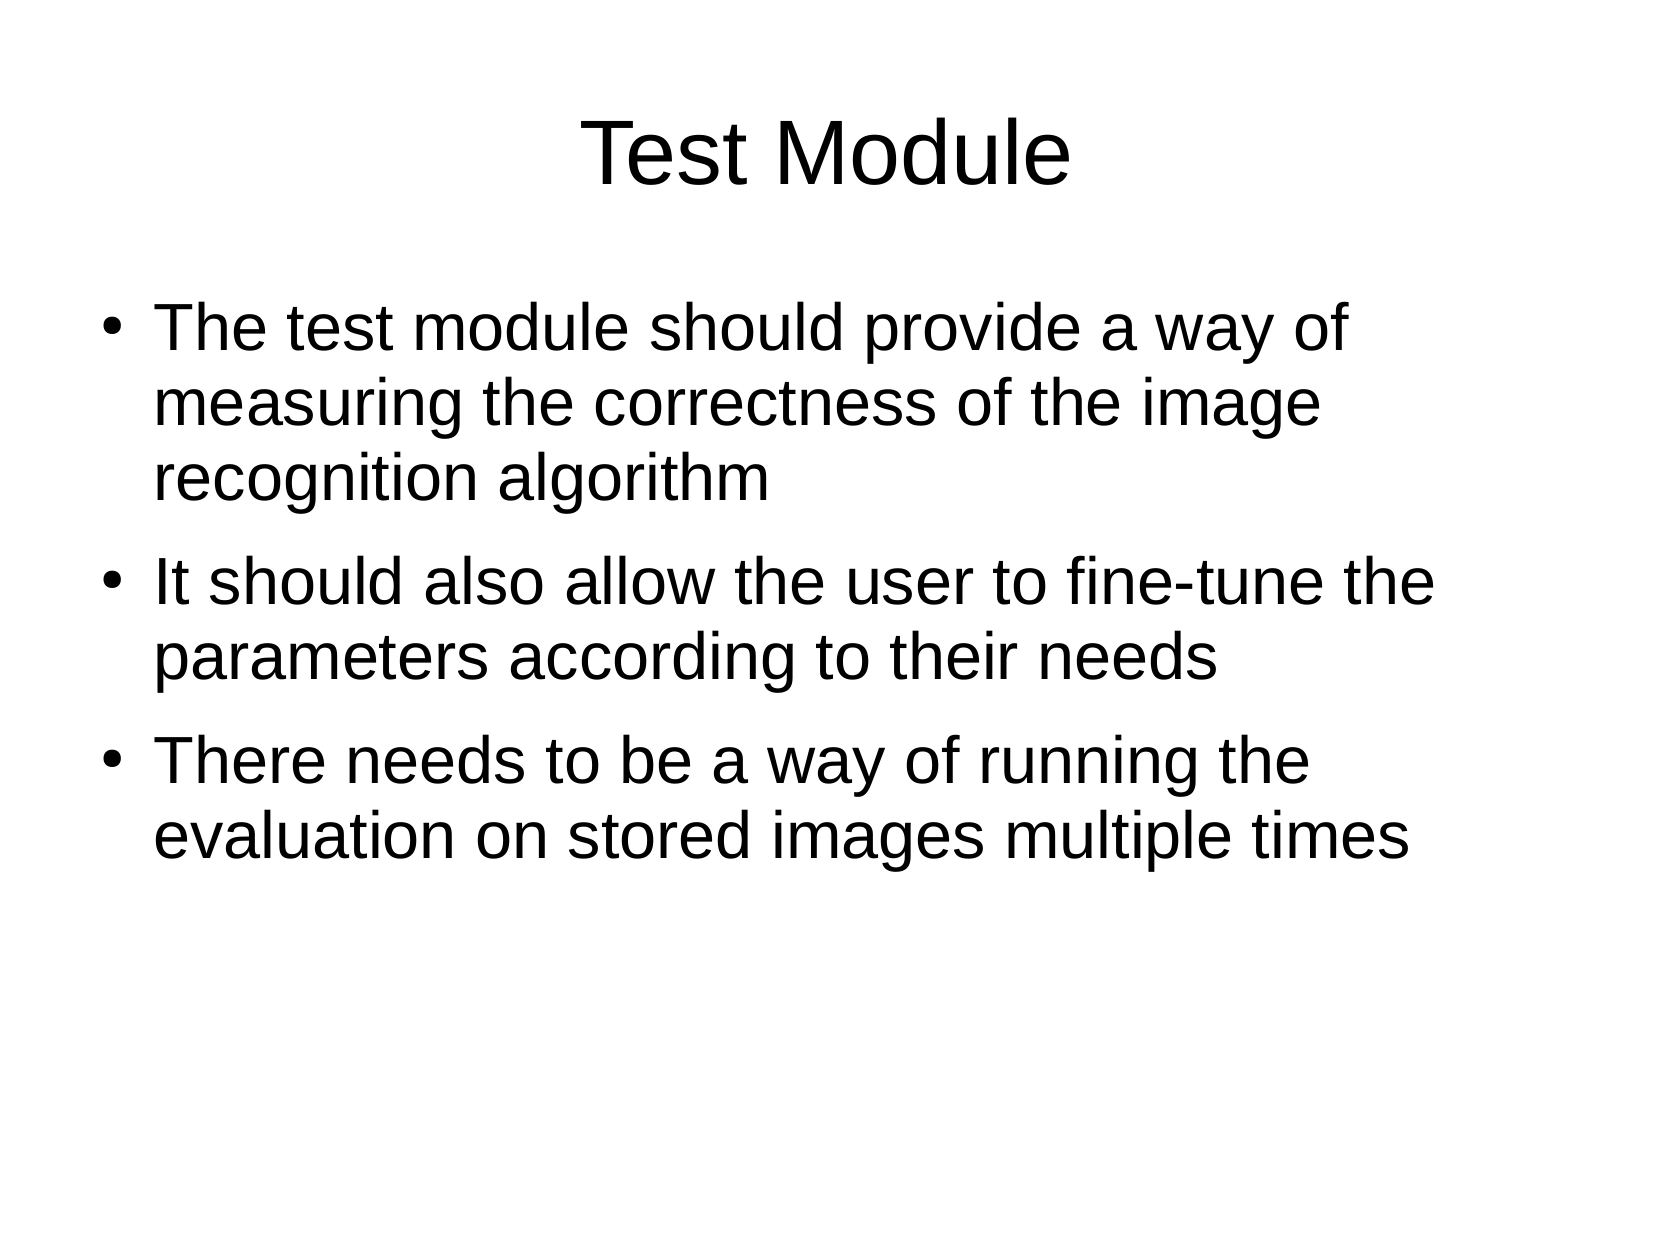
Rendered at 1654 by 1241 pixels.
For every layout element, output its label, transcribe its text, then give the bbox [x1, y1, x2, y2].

list The test module should provide a way of measuring the correctness of the image recognition algorithm It should also allow the user to fine-tune the parameters according to their needs There needs to be a way of running the evaluation on stored images multiple times [82, 290, 1571, 1010]
title Test Module [82, 49, 1571, 257]
